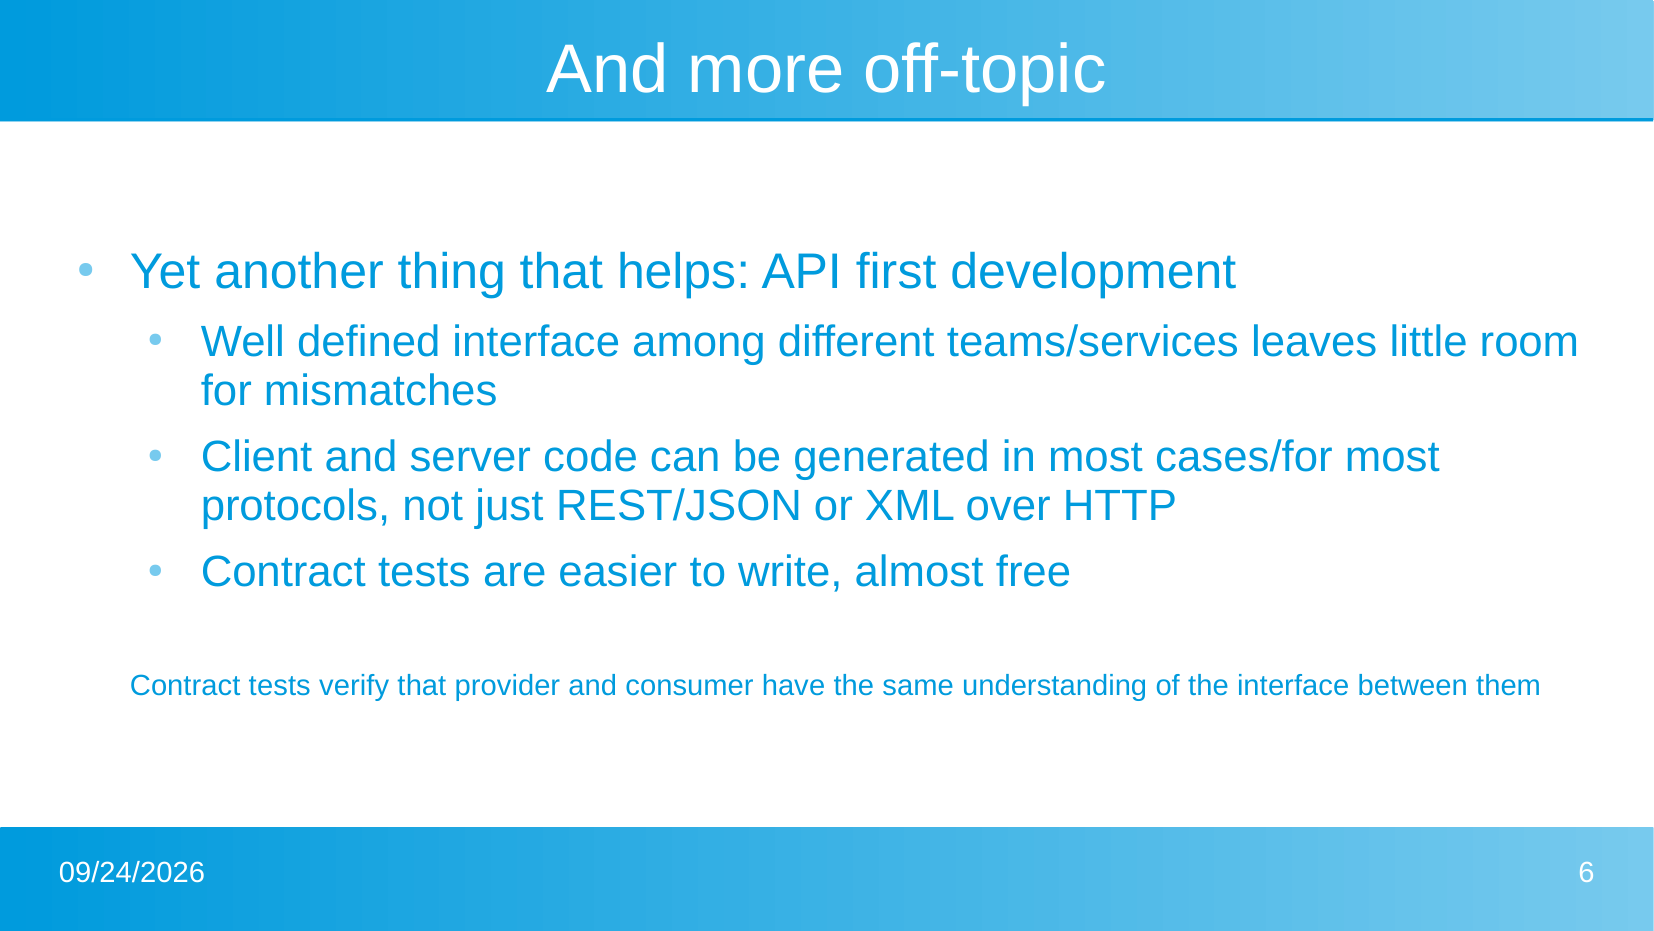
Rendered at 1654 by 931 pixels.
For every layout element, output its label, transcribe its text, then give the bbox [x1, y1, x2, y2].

list Yet another thing that helps: API first development Well defined interface among different teams/services leaves little room for mismatches Client and server code can be generated in most cases/for most protocols, not just REST/JSON or XML over HTTP Contract tests are easier to write, almost free Contract tests verify that provider and consumer have the same understanding of the interface between them [59, 177, 1595, 768]
title And more off-topic [59, 29, 1595, 108]
